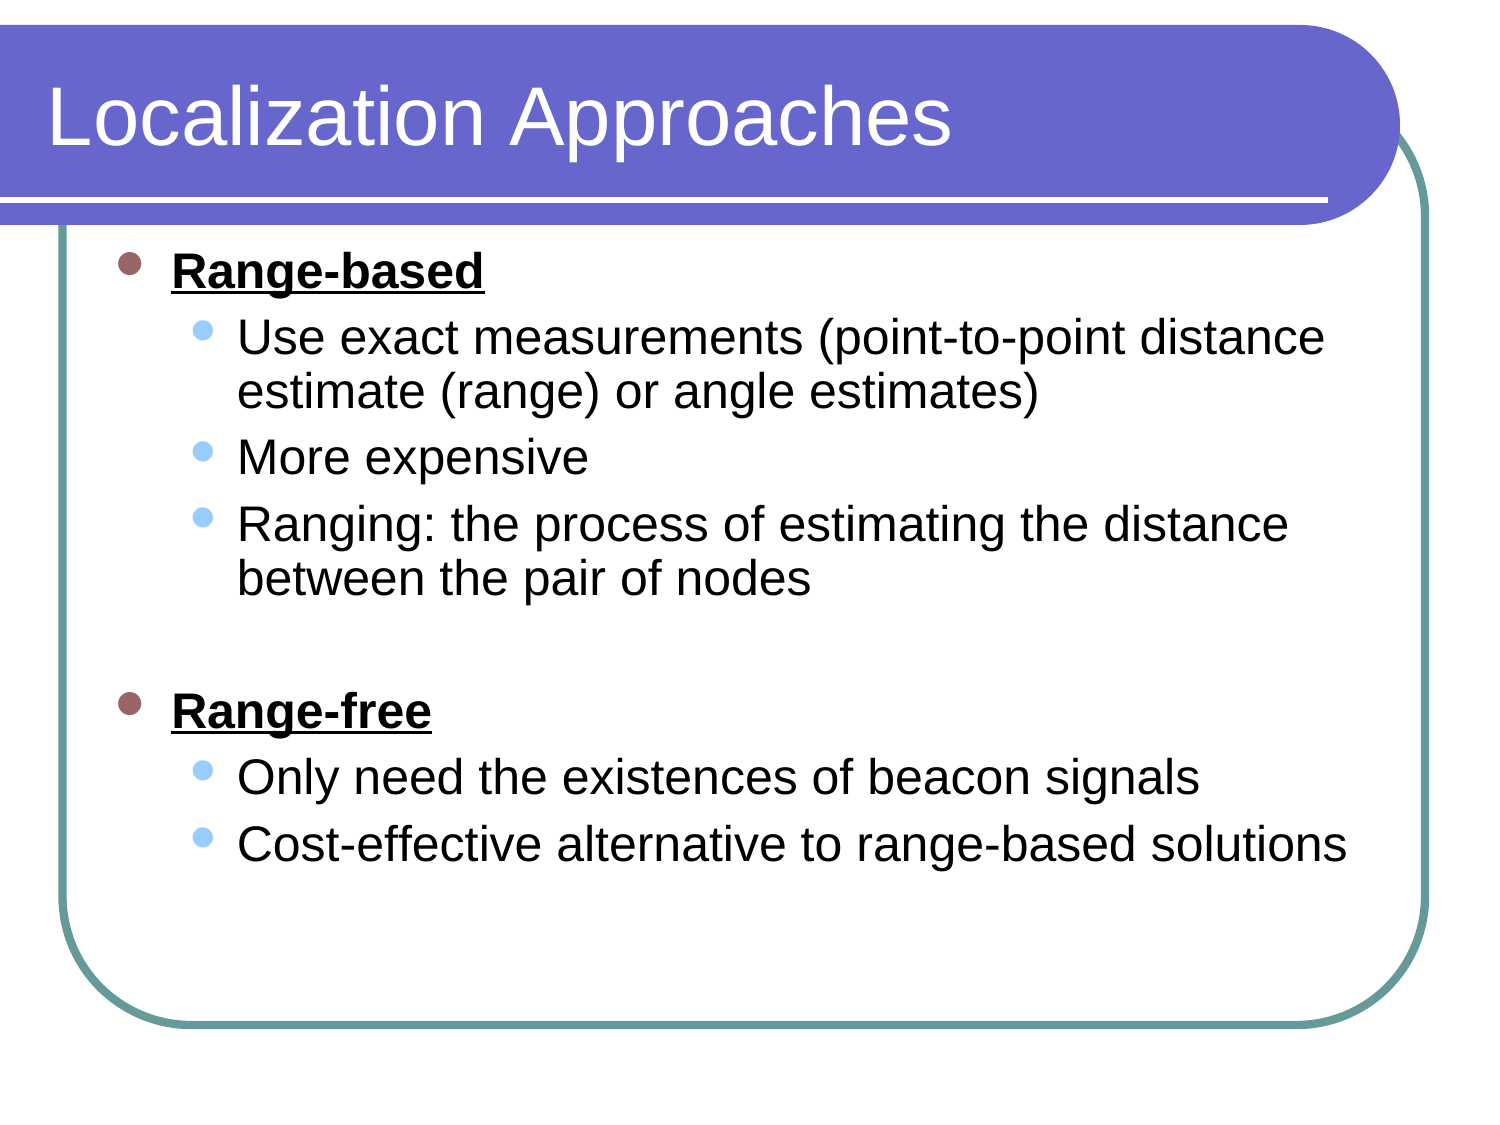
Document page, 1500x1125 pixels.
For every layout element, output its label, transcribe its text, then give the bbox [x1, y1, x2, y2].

title Localization Approaches [31, 37, 1347, 188]
list Range-based Use exact measurements (point-to-point distance estimate (range) or angle estimates) More expensive Ranging: the process of estimating the distance between the pair of nodes Range-free Only need the existences of beacon signals Cost-effective alternative to range-based solutions [99, 237, 1401, 1038]
